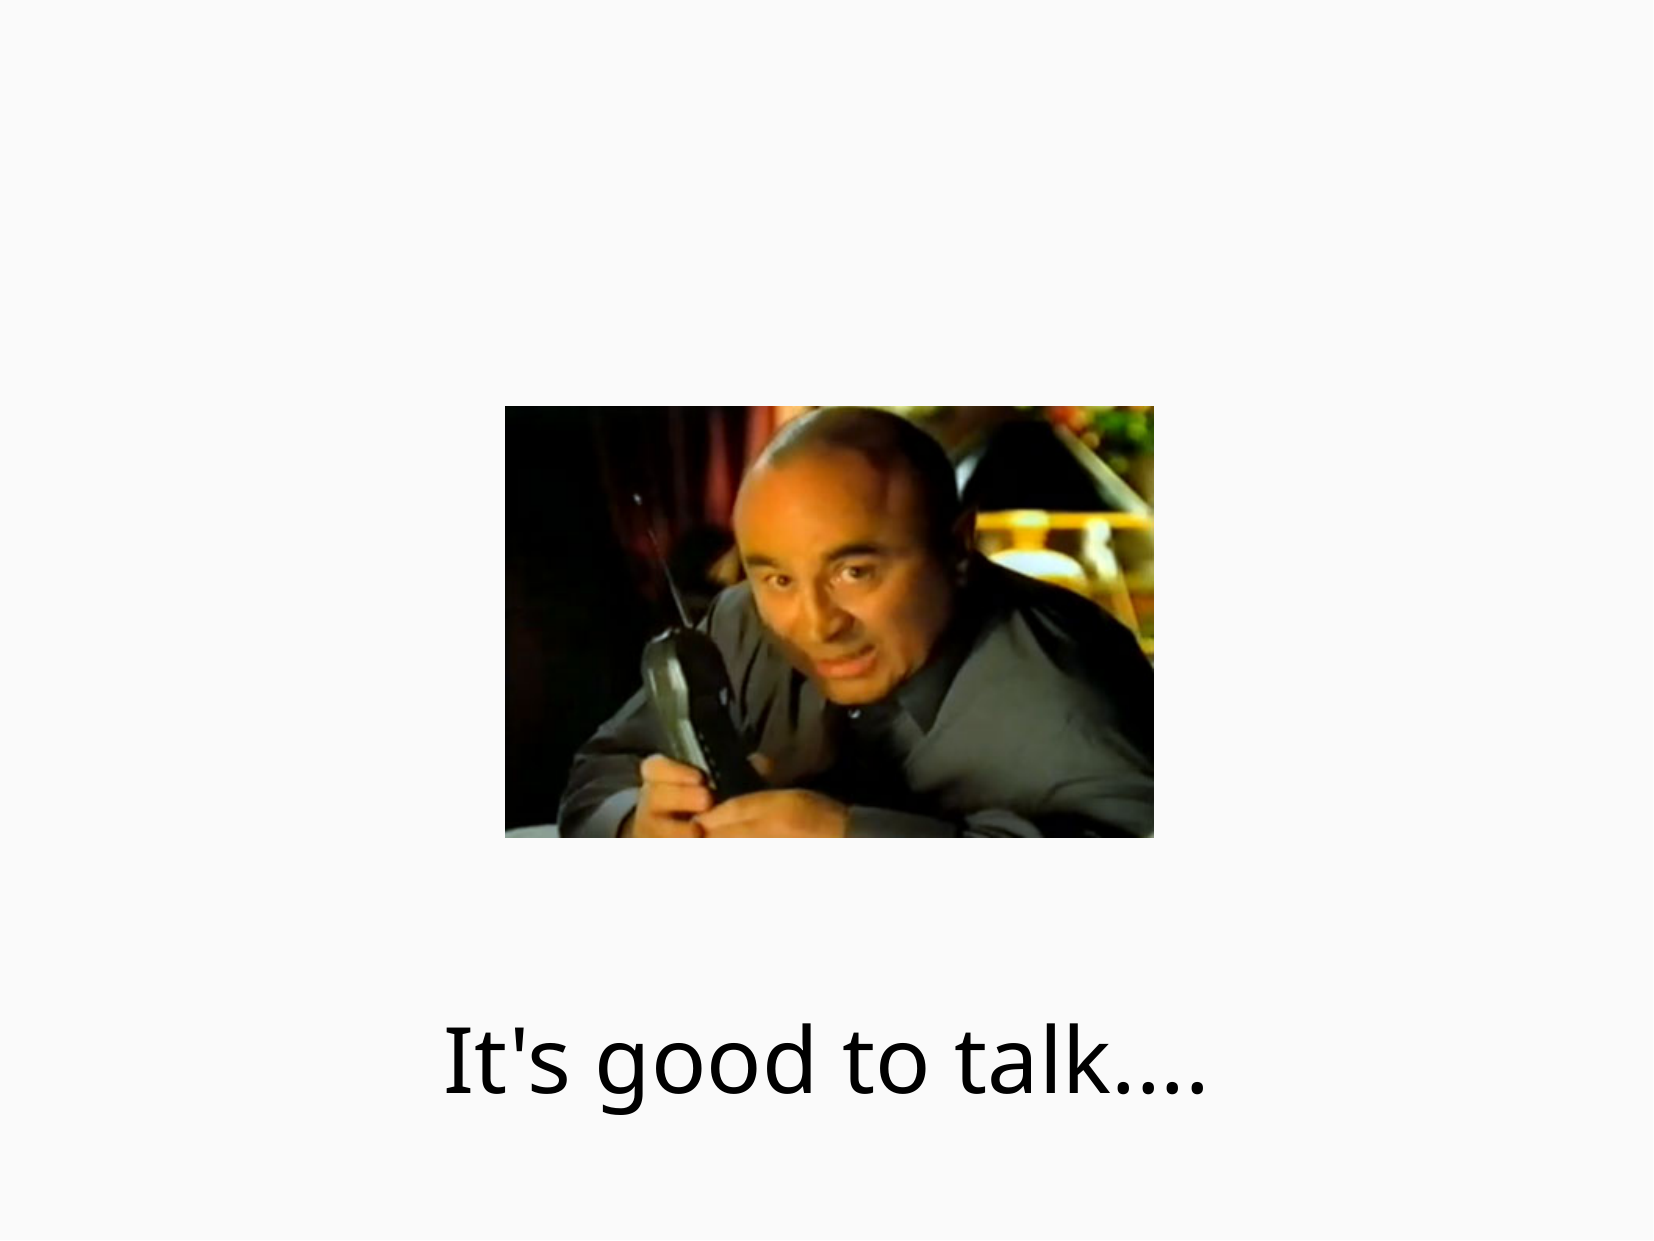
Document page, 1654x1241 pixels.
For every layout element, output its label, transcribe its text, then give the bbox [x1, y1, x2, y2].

subtitle It's good to talk.... [82, 140, 1571, 1101]
